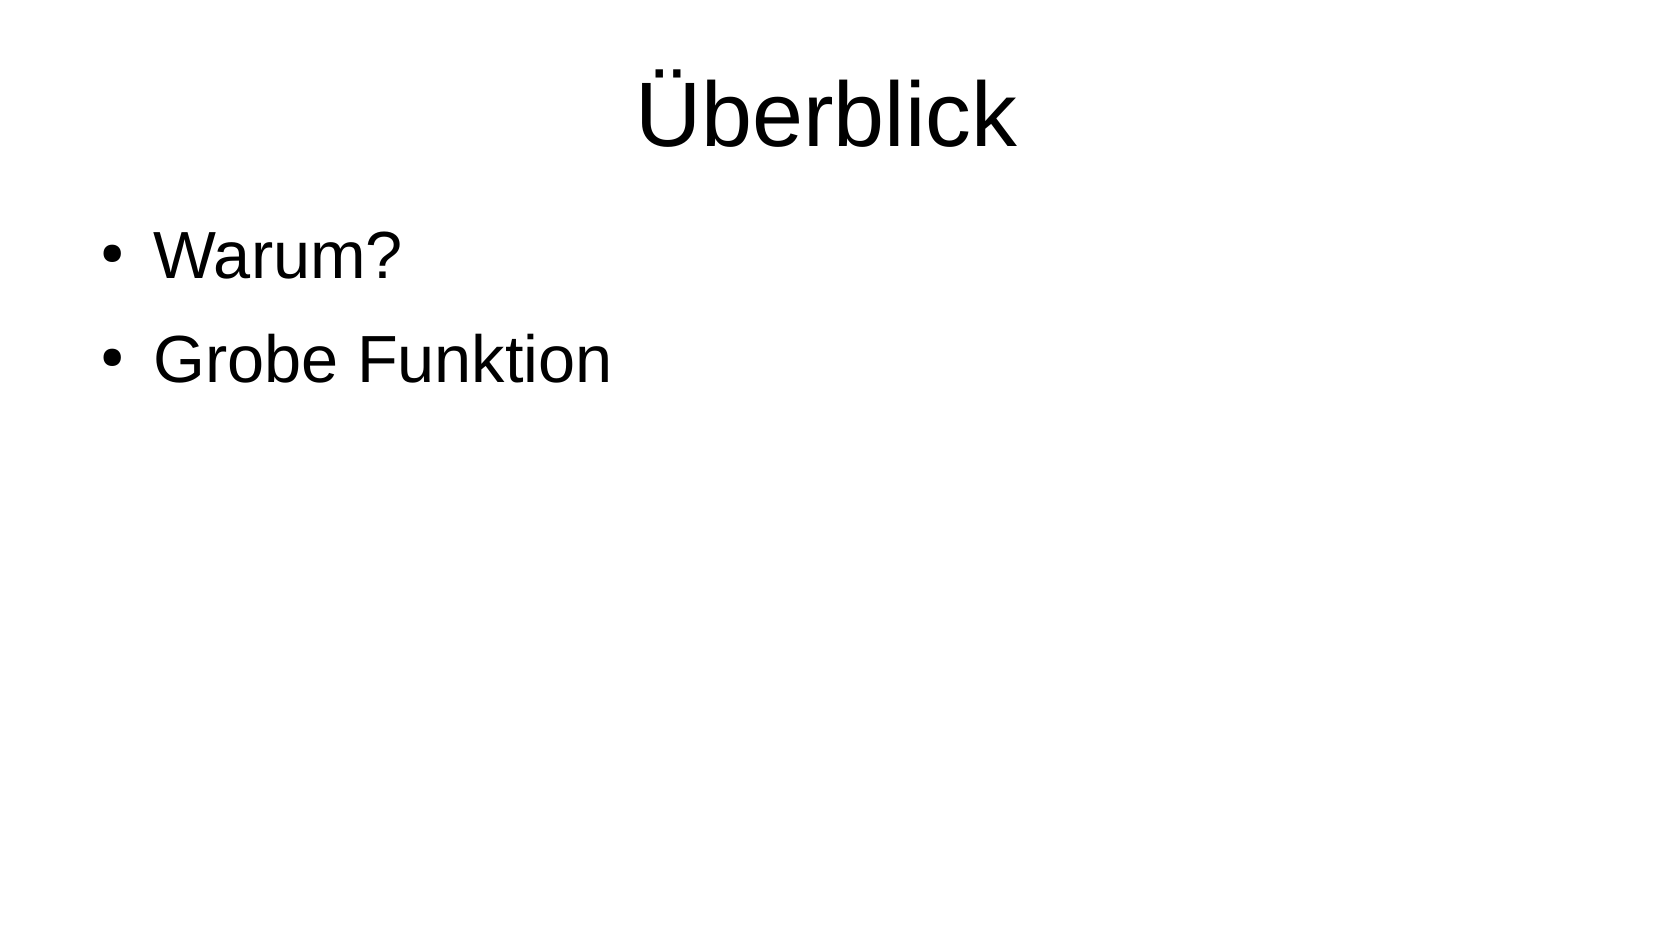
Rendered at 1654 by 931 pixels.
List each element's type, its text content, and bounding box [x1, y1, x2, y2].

title Überblick [82, 37, 1571, 193]
list Warum? Grobe Funktion [82, 217, 1571, 758]
